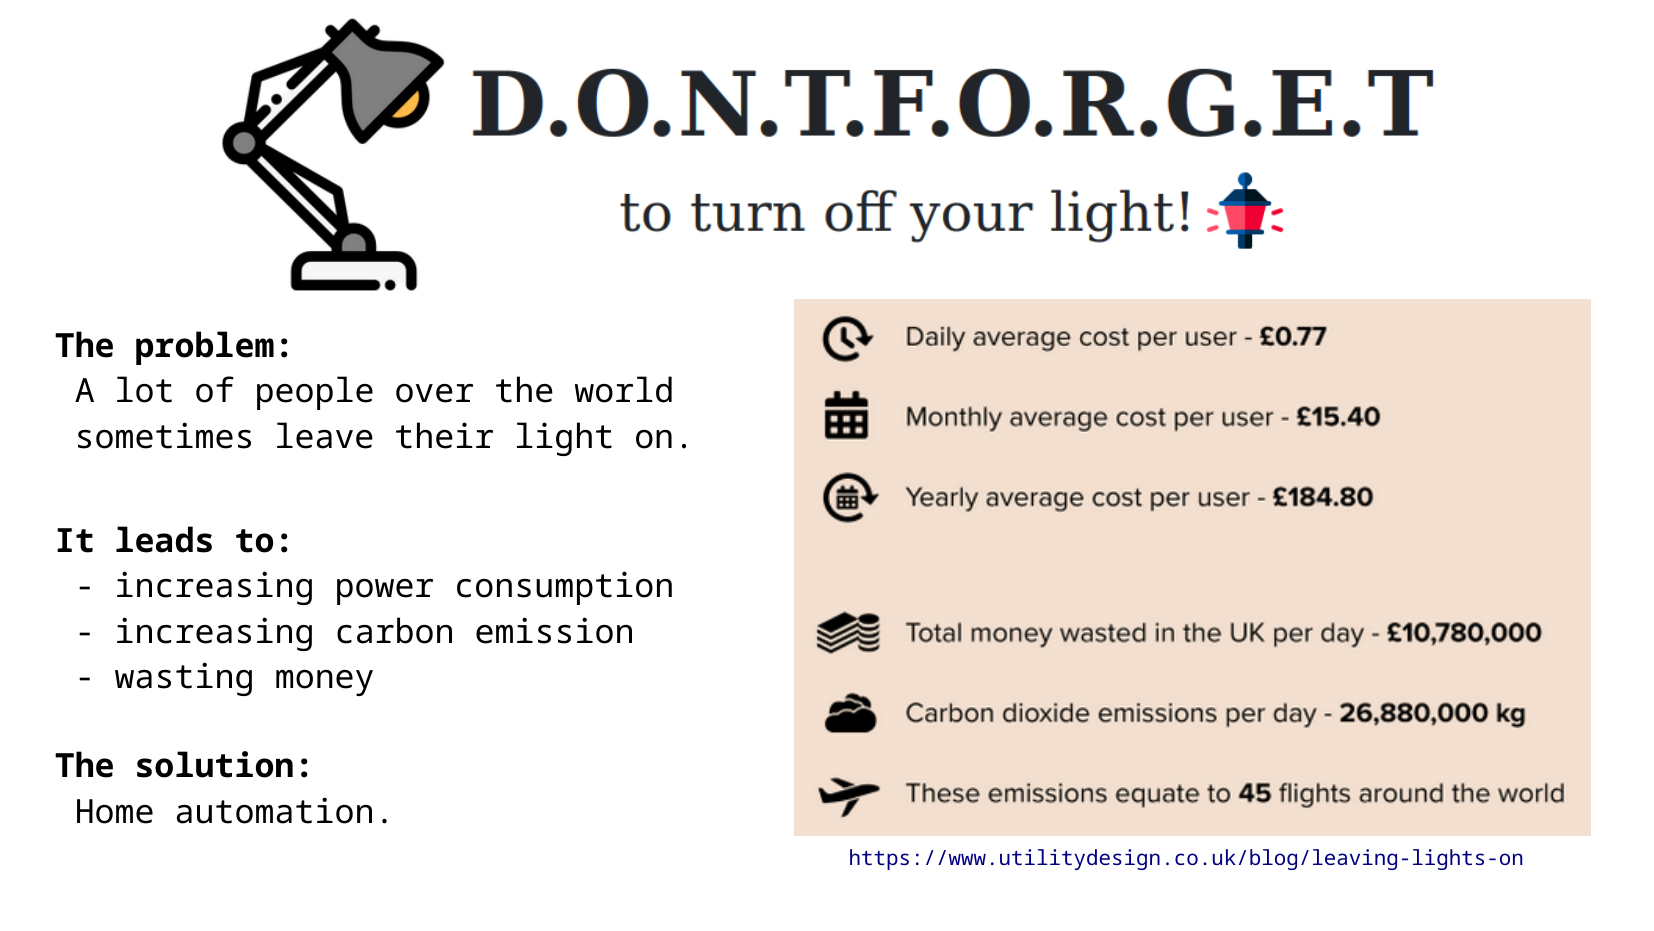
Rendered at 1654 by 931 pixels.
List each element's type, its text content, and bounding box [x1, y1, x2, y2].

text_box The solution: Home automation. [0, 735, 661, 825]
text_box The problem: A lot of people over the world sometimes leave their light on. [0, 314, 794, 480]
text_box It leads to: - increasing power consumption - increasing carbon emission - wasting money [0, 509, 721, 713]
text_box https://www.utilitydesign.co.uk/blog/leaving-lights-on [833, 836, 1539, 875]
picture [206, 7, 1591, 836]
